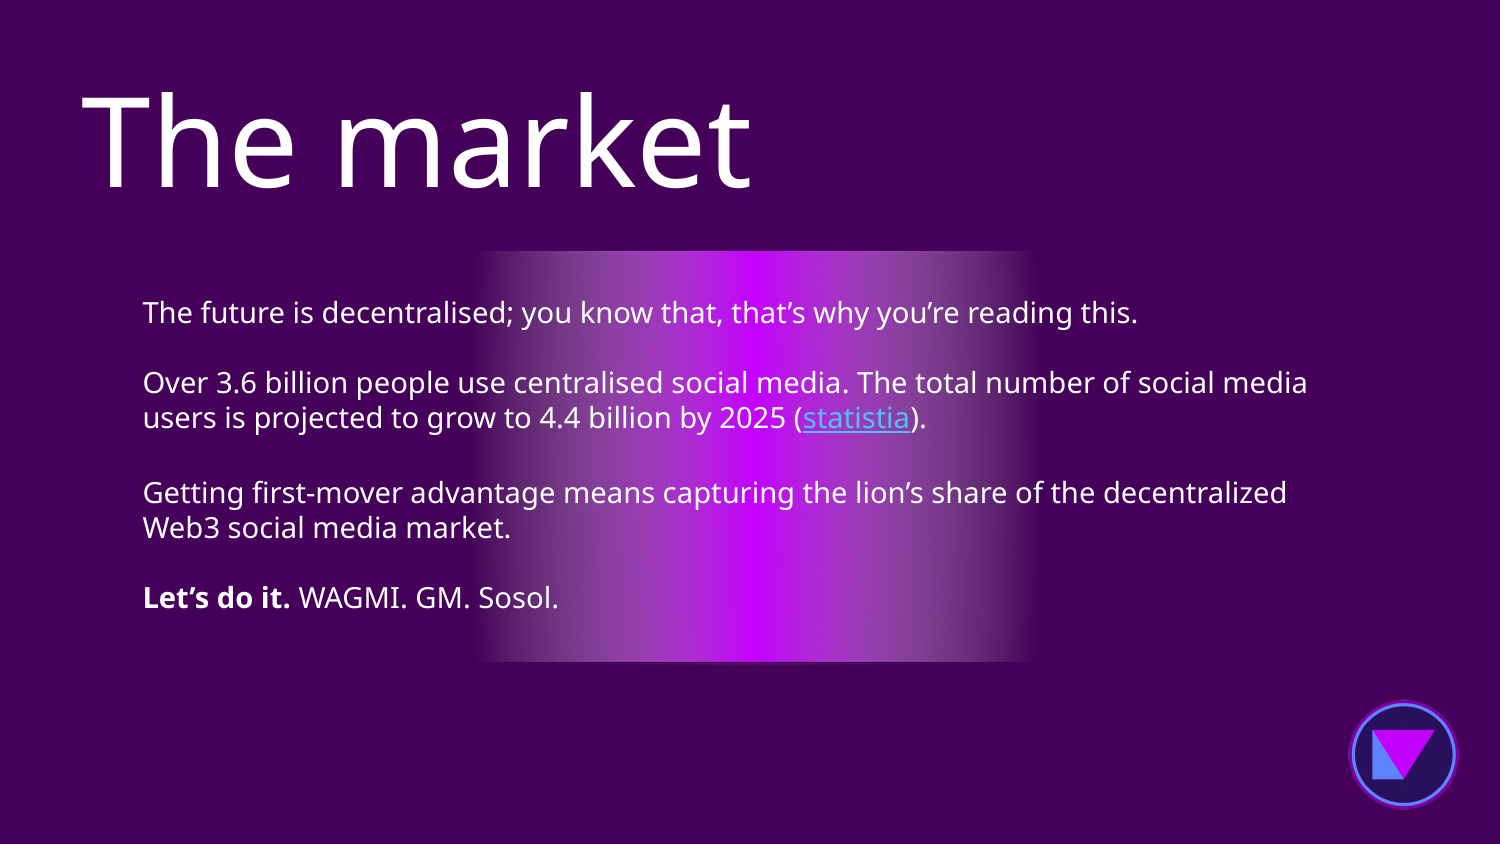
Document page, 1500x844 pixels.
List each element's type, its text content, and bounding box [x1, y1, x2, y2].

picture [1348, 699, 1460, 810]
text_box The future is decentralised; you know that, that’s why you’re reading this. Over 3.6 billion people use centralised social media. The total number of social media users is projected to grow to 4.4 billion by 2025 (statistia). Getting first-mover advantage means capturing the lion’s share of the decentralized Web3 social media market. Let’s do it. WAGMI. GM. Sosol. [127, 279, 1384, 630]
text_box [70, 251, 1440, 662]
title The market [66, 56, 1089, 220]
